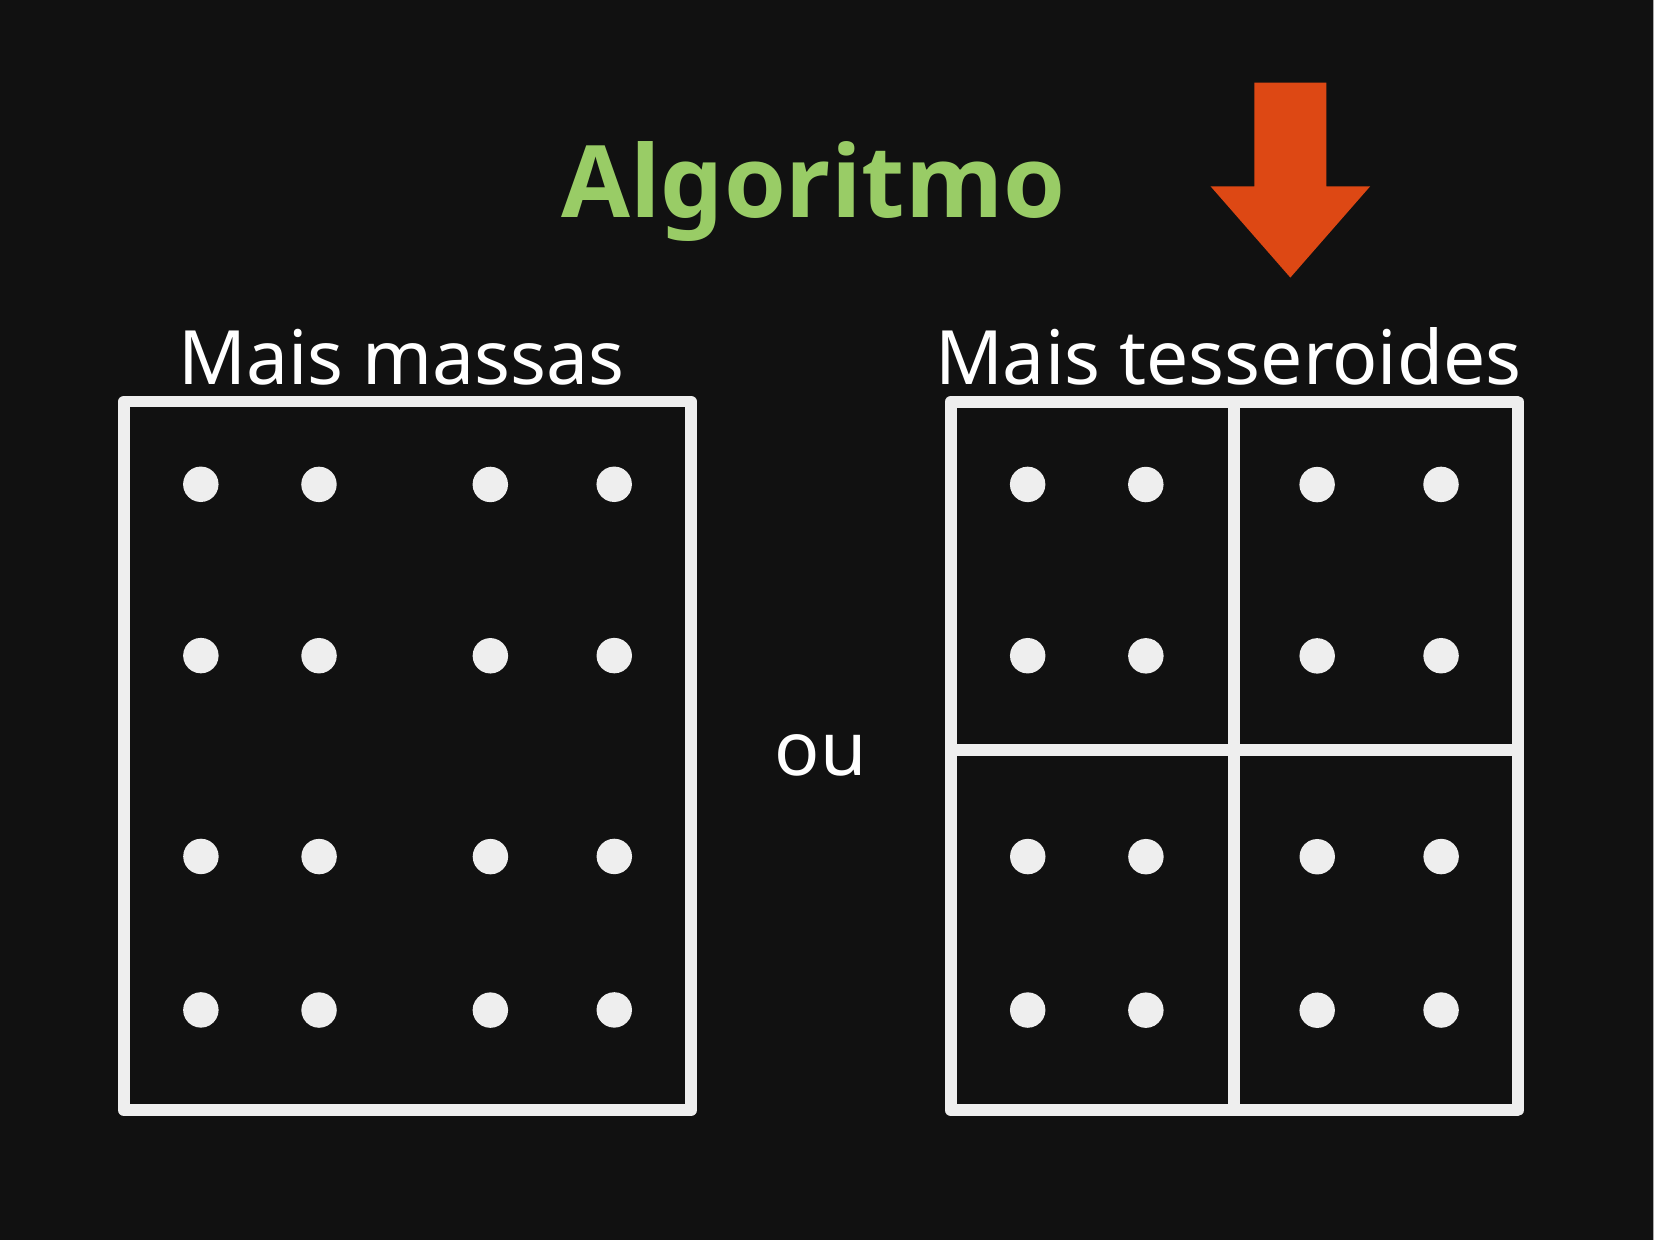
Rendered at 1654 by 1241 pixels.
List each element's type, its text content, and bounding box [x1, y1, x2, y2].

text_box [472, 466, 509, 503]
text_box [1128, 466, 1164, 503]
text_box [1009, 992, 1046, 1028]
text_box [472, 992, 509, 1028]
text_box Mais tesseroides [915, 248, 1542, 413]
text_box [183, 838, 219, 875]
text_box ou [720, 661, 922, 780]
text_box [1423, 838, 1459, 875]
text_box [1299, 838, 1336, 875]
text_box [1010, 838, 1046, 875]
text_box Mais massas [88, 248, 715, 413]
text_box [1128, 992, 1164, 1028]
text_box [301, 637, 337, 674]
title Algoritmo [82, 49, 1571, 308]
text_box [1423, 466, 1459, 503]
text_box [1423, 637, 1459, 674]
text_box [1128, 838, 1164, 875]
text_box [301, 992, 337, 1028]
text_box [1299, 466, 1335, 503]
text_box [1128, 638, 1164, 674]
text_box [183, 637, 219, 674]
text_box [1210, 82, 1371, 278]
text_box [596, 838, 633, 875]
text_box [183, 992, 219, 1028]
text_box [301, 838, 337, 875]
text_box [1009, 637, 1046, 674]
text_box [596, 466, 632, 503]
text_box [1423, 992, 1459, 1028]
text_box [472, 638, 509, 674]
text_box [1009, 466, 1046, 503]
text_box [183, 466, 219, 503]
text_box [301, 466, 337, 503]
text_box [596, 992, 633, 1028]
text_box [596, 637, 633, 674]
text_box [472, 838, 509, 875]
text_box [1299, 992, 1335, 1028]
text_box [1299, 638, 1335, 674]
